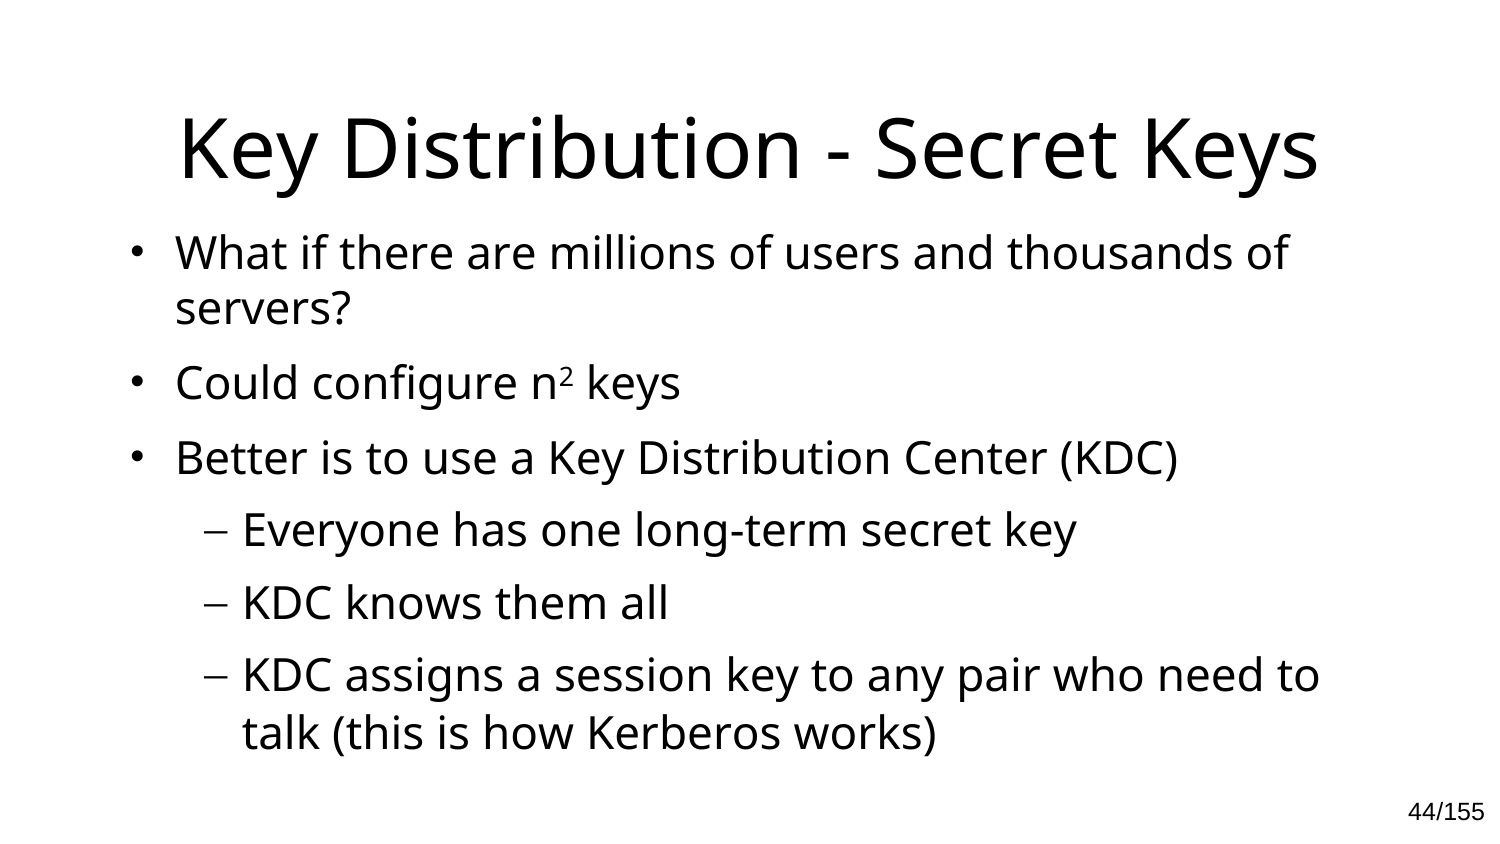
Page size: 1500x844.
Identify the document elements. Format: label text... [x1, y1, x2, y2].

title Key Distribution - Secret Keys [112, 56, 1388, 235]
list What if there are millions of users and thousands of servers? Could configure n2 keys Better is to use a Key Distribution Center (KDC) Everyone has one long-term secret key KDC knows them all KDC assigns a session key to any pair who need to talk (this is how Kerberos works) [114, 215, 1390, 821]
